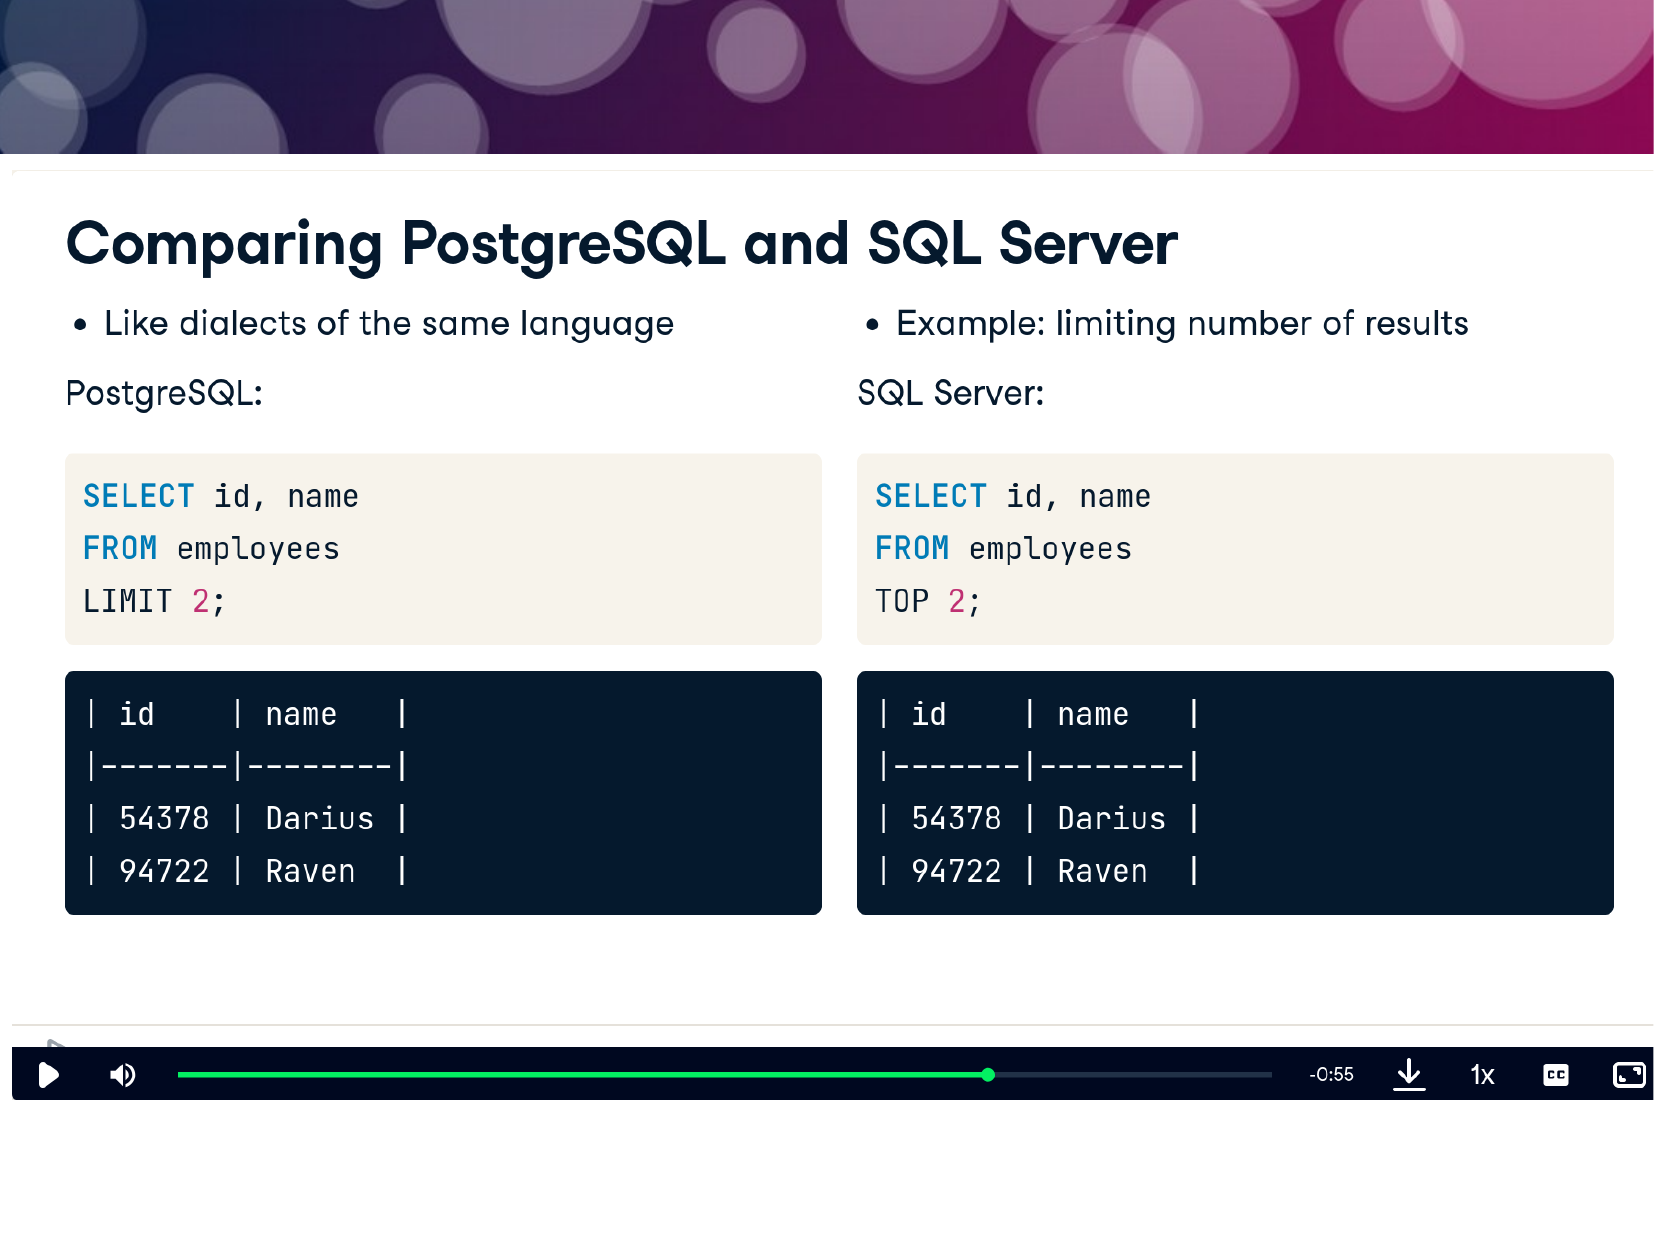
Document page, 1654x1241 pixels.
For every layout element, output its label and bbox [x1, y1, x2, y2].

picture [12, 170, 1654, 1100]
picture [0, 0, 1654, 154]
